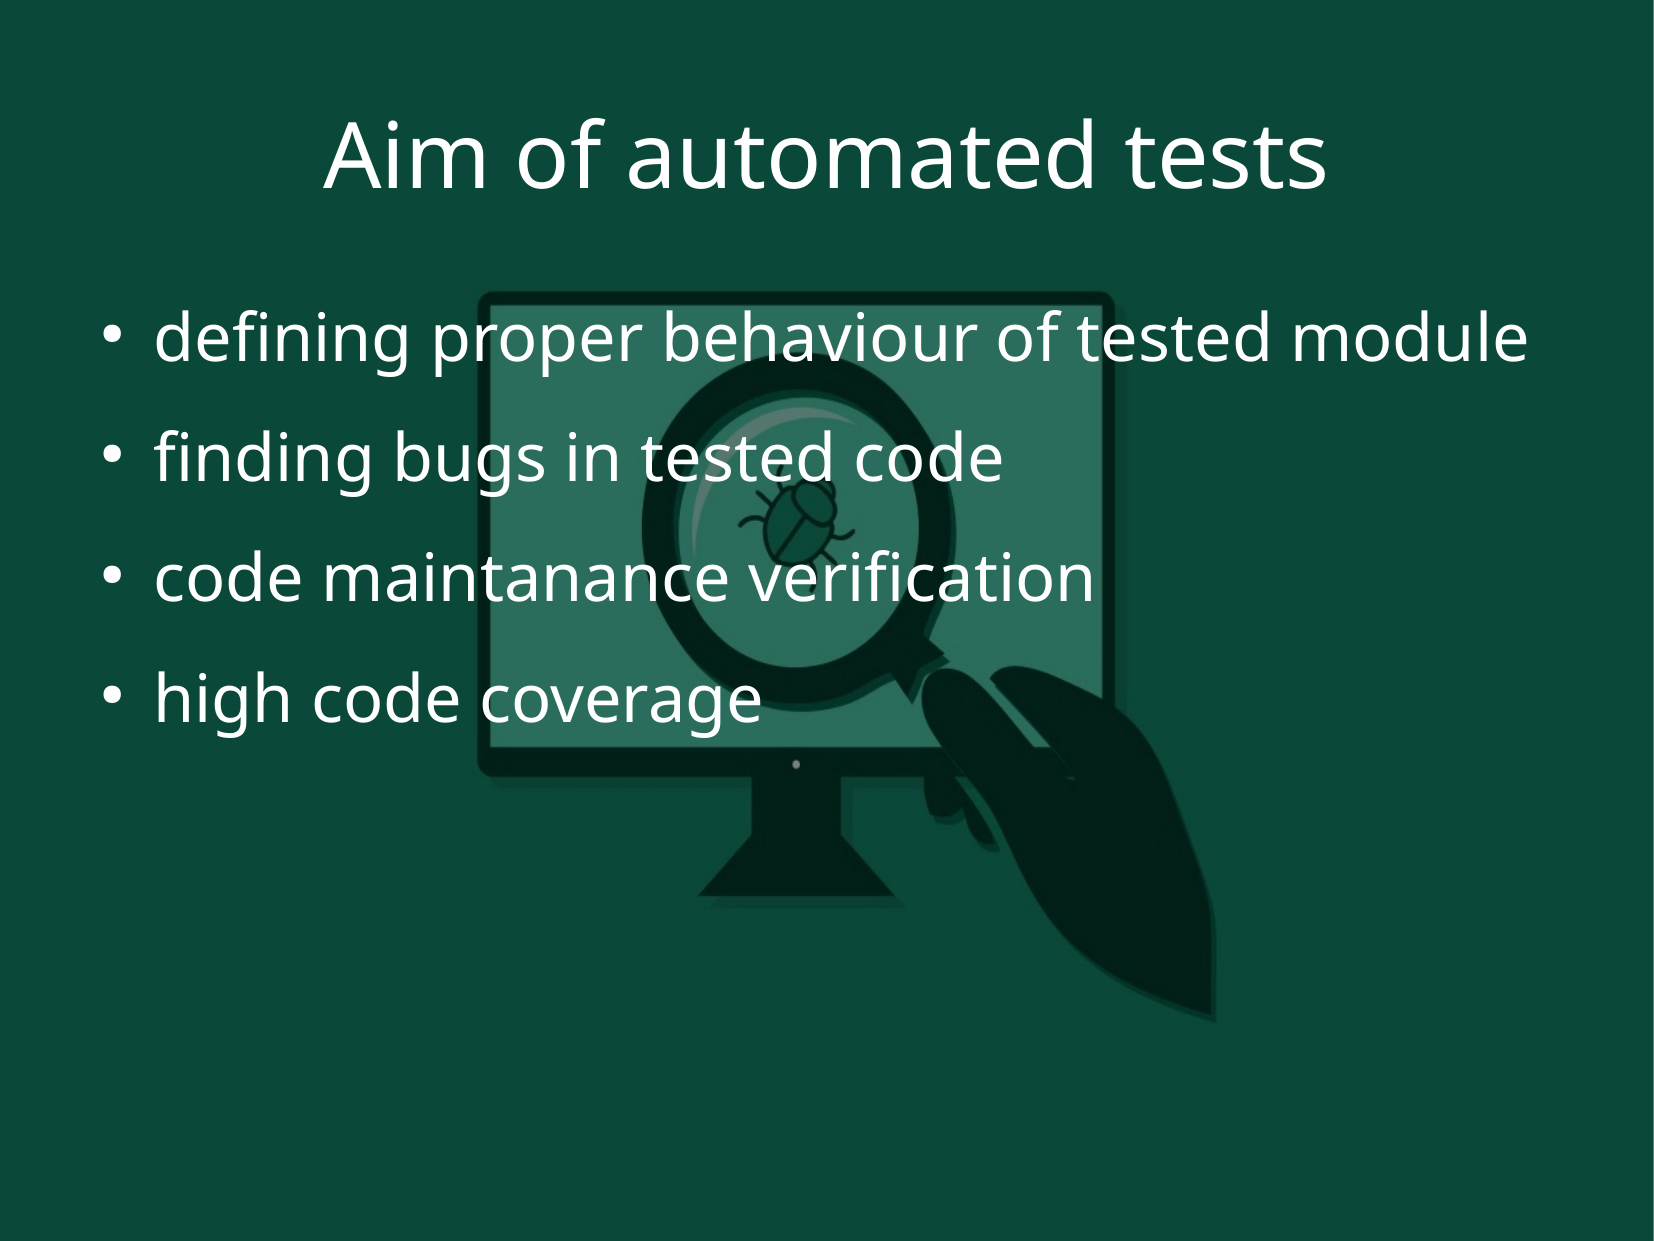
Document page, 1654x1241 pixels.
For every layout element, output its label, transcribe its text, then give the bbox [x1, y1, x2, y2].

title Aim of automated tests [82, 49, 1571, 257]
list defining proper behaviour of tested module finding bugs in tested code code maintanance verification high code coverage [82, 290, 1571, 1010]
picture [0, 0, 1654, 1241]
